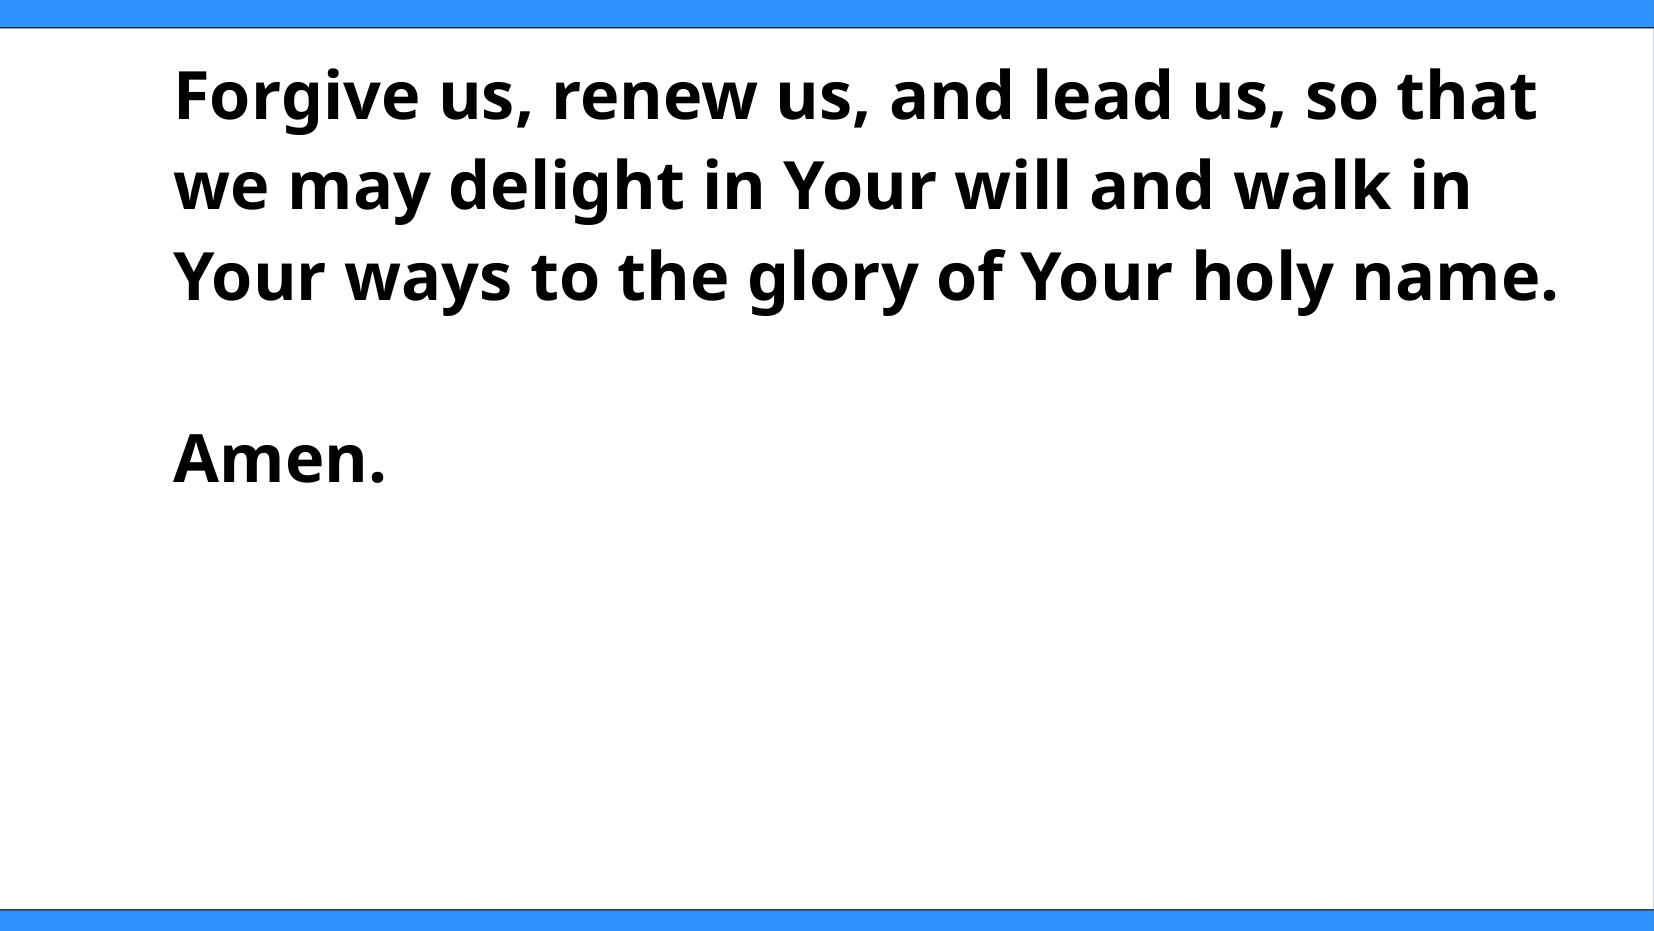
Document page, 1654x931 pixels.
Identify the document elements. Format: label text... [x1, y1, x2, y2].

text_box Forgive us, renew us, and lead us, so that we may delight in Your will and walk in Your ways to the glory of Your holy name. Amen. [90, 40, 1576, 411]
picture [0, 0, 1654, 931]
